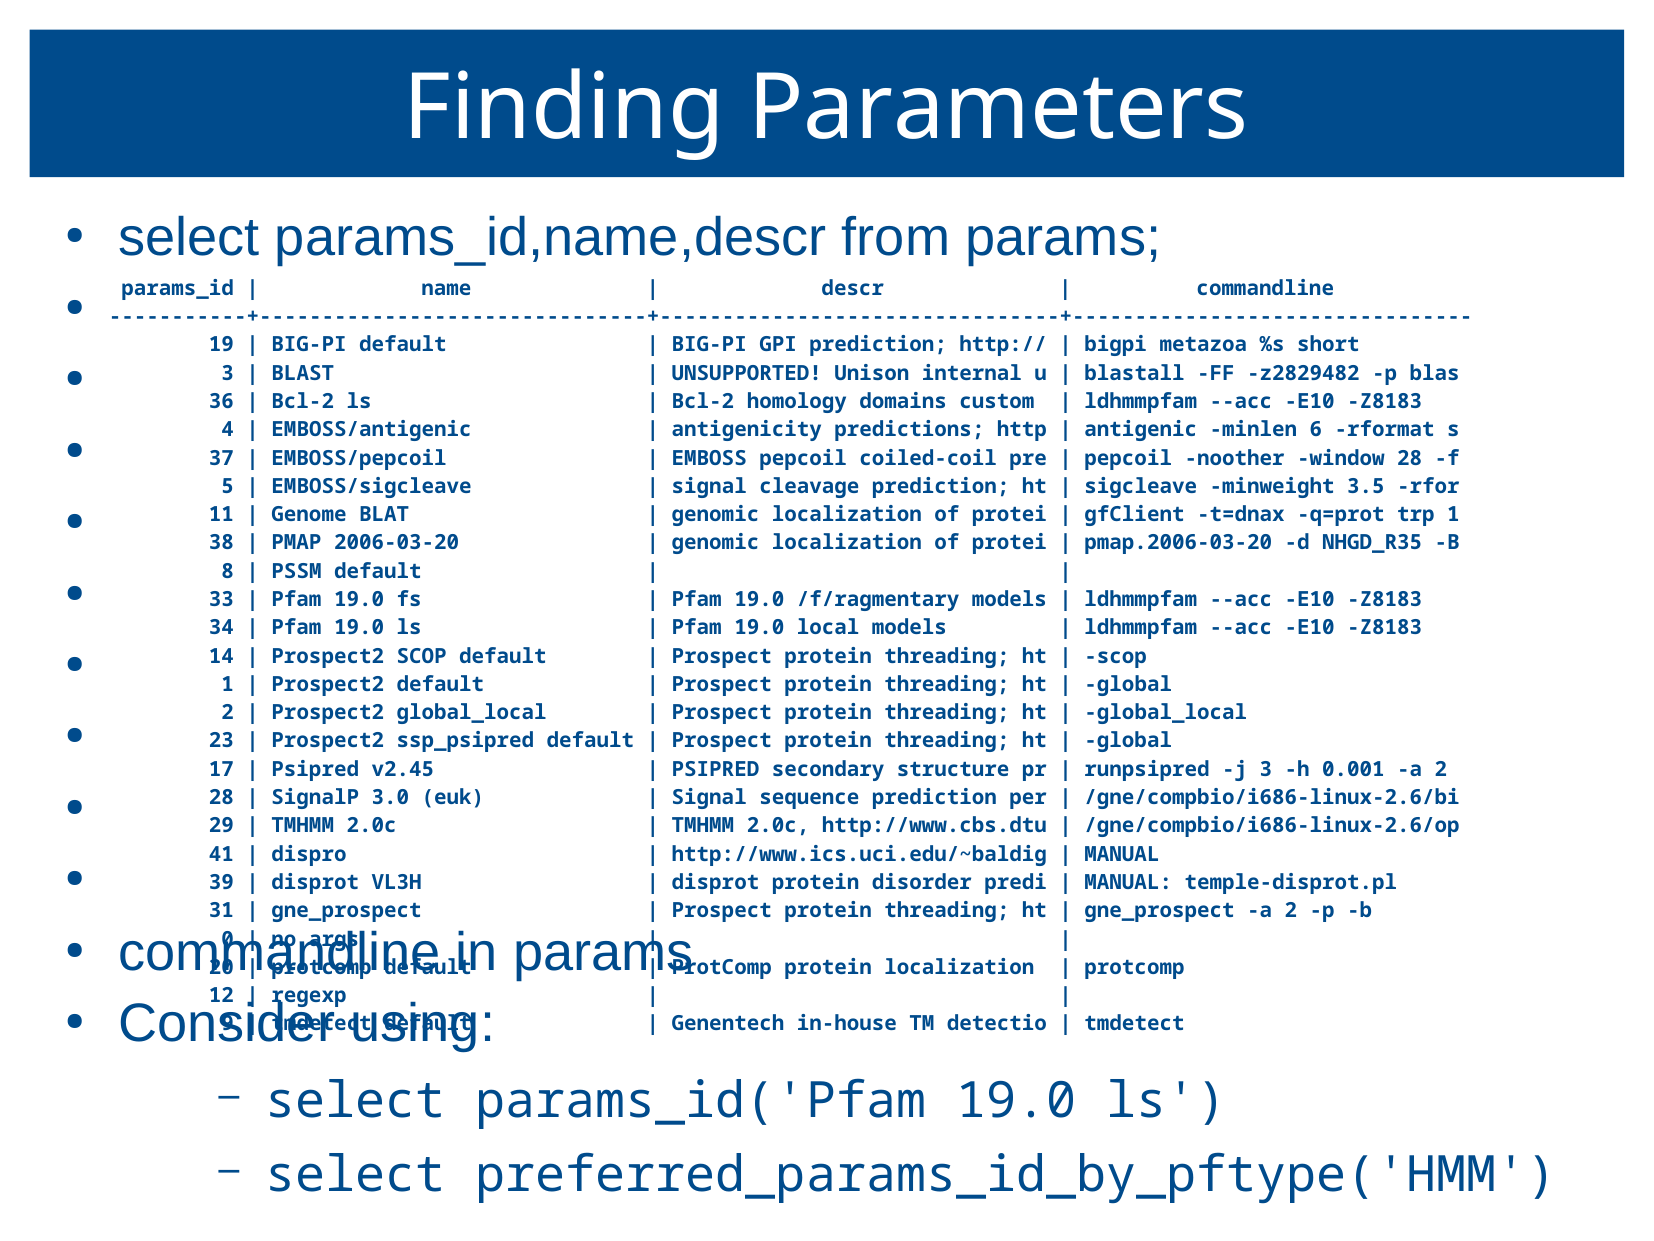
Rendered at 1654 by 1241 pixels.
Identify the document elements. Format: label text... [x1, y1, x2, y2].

title Finding Parameters [29, 29, 1625, 178]
text_box params_id | name | descr | commandline -----------+-------------------------------+--------------------------------+-------------------------------- 19 | BIG-PI default | BIG-PI GPI prediction; http:// | bigpi metazoa %s short 3 | BLAST | UNSUPPORTED! Unison internal u | blastall -FF -z2829482 -p blas 36 | Bcl-2 ls | Bcl-2 homology domains custom | ldhmmpfam --acc -E10 -Z8183 4 | EMBOSS/antigenic | antigenicity predictions; http | antigenic -minlen 6 -rformat s 37 | EMBOSS/pepcoil | EMBOSS pepcoil coiled-coil pre | pepcoil -noother -window 28 -f 5 | EMBOSS/sigcleave | signal cleavage prediction; ht | sigcleave -minweight 3.5 -rfor 11 | Genome BLAT | genomic localization of protei | gfClient -t=dnax -q=prot trp 1 38 | PMAP 2006-03-20 | genomic localization of protei | pmap.2006-03-20 -d NHGD_R35 -B 8 | PSSM default | | 33 | Pfam 19.0 fs | Pfam 19.0 /f/ragmentary models | ldhmmpfam --acc -E10 -Z8183 34 | Pfam 19.0 ls | Pfam 19.0 local models | ldhmmpfam --acc -E10 -Z8183 14 | Prospect2 SCOP default | Prospect protein threading; ht | -scop 1 | Prospect2 default | Prospect protein threading; ht | -global 2 | Prospect2 global_local | Prospect protein threading; ht | -global_local 23 | Prospect2 ssp_psipred default | Prospect protein threading; ht | -global 17 | Psipred v2.45 | PSIPRED secondary structure pr | runpsipred -j 3 -h 0.001 -a 2 28 | SignalP 3.0 (euk) | Signal sequence prediction per | /gne/compbio/i686-linux-2.6/bi 29 | TMHMM 2.0c | TMHMM 2.0c, http://www.cbs.dtu | /gne/compbio/i686-linux-2.6/op 41 | dispro | http://www.ics.uci.edu/~baldig | MANUAL 39 | disprot VL3H | disprot protein disorder predi | MANUAL: temple-disprot.pl 31 | gne_prospect | Prospect protein threading; ht | gne_prospect -a 2 -p -b 0 | no args | | 20 | protcomp default | ProtComp protein localization | protcomp 12 | regexp | | 9 | tmdetect default | Genentech in-house TM detectio | tmdetect [94, 265, 1506, 933]
list select params_id,name,descr from params; commandline in params Consider using: select params_id('Pfam 19.0 ls') select preferred_params_id_by_pftype('HMM') [29, 206, 1625, 1183]
